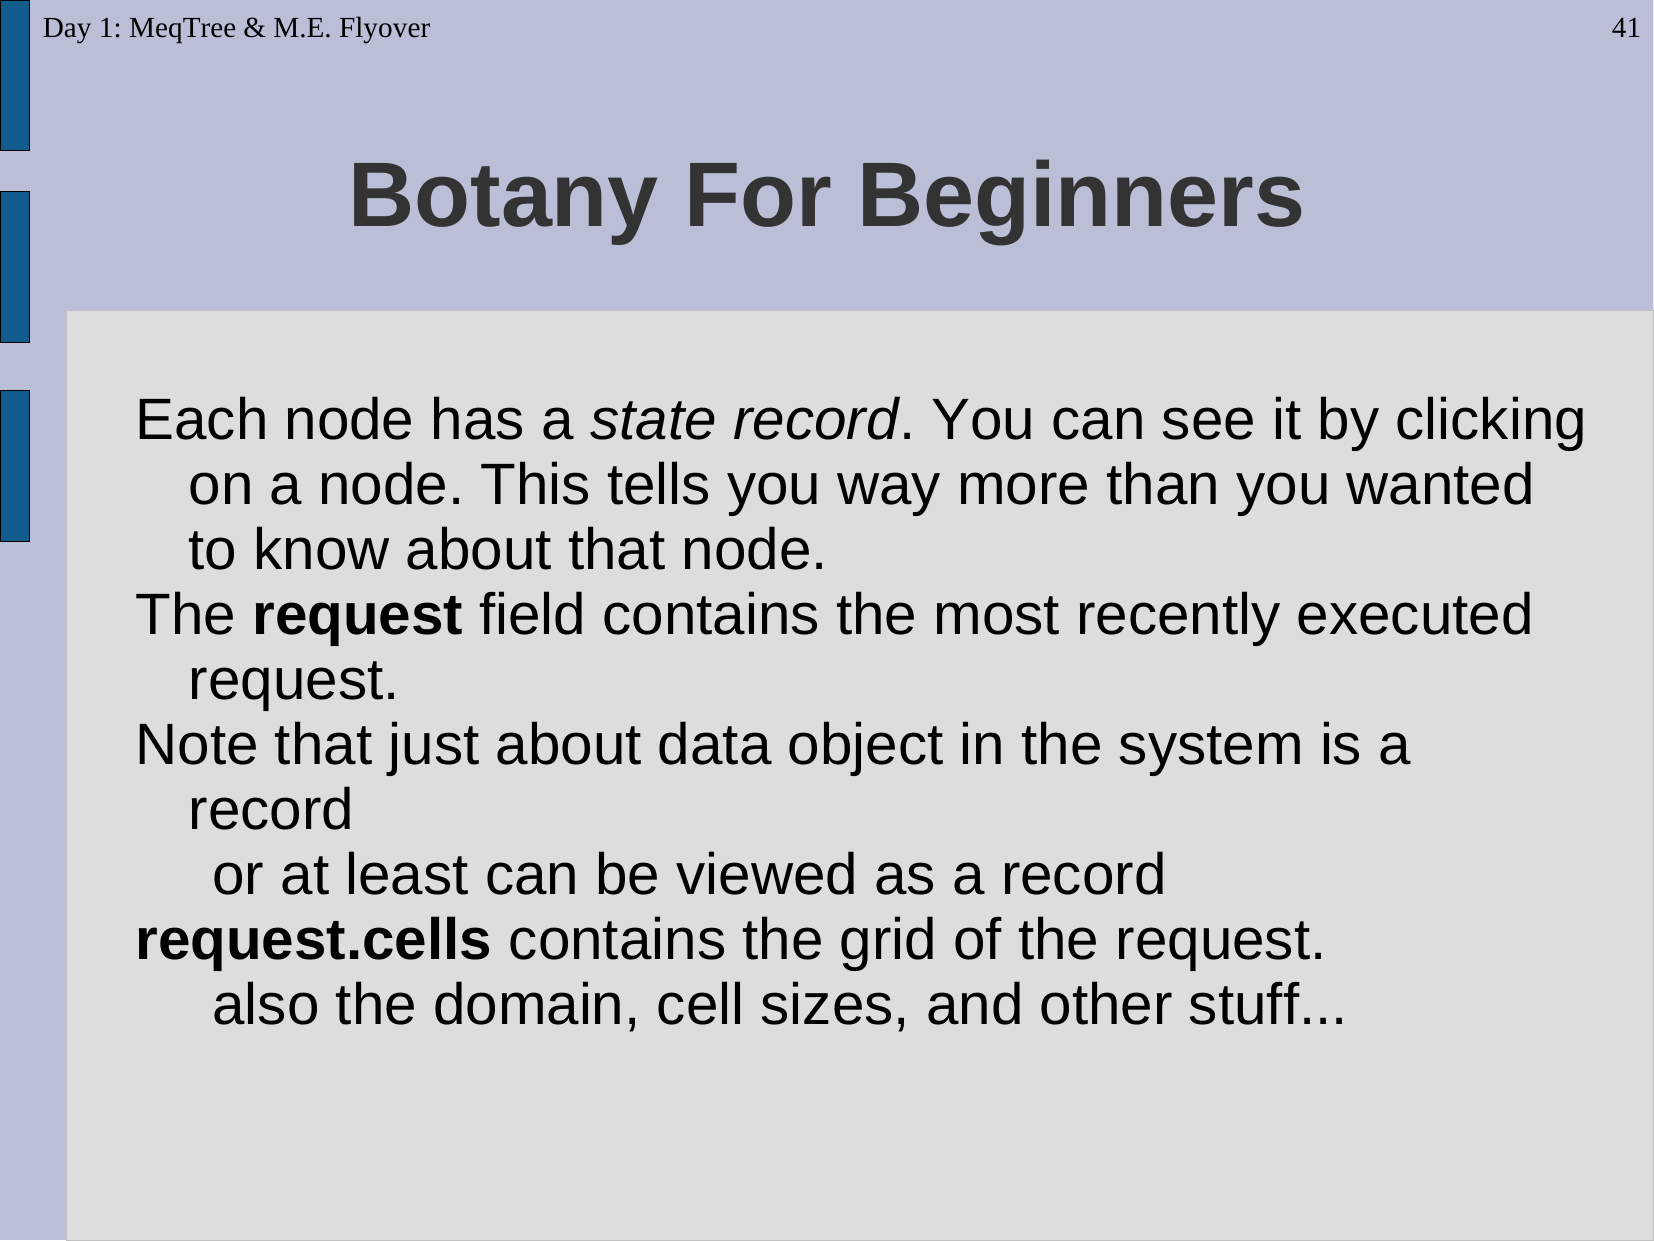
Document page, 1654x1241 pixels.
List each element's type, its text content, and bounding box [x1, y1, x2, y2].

title Botany For Beginners [121, 91, 1534, 299]
list Each node has a state record. You can see it by clicking on a node. This tells you way more than you wanted to know about that node. The request field contains the most recently executed request. Note that just about data object in the system is a record or at least can be viewed as a record request.cells contains the grid of the request. also the domain, cell sizes, and other stuff... [117, 386, 1590, 1064]
